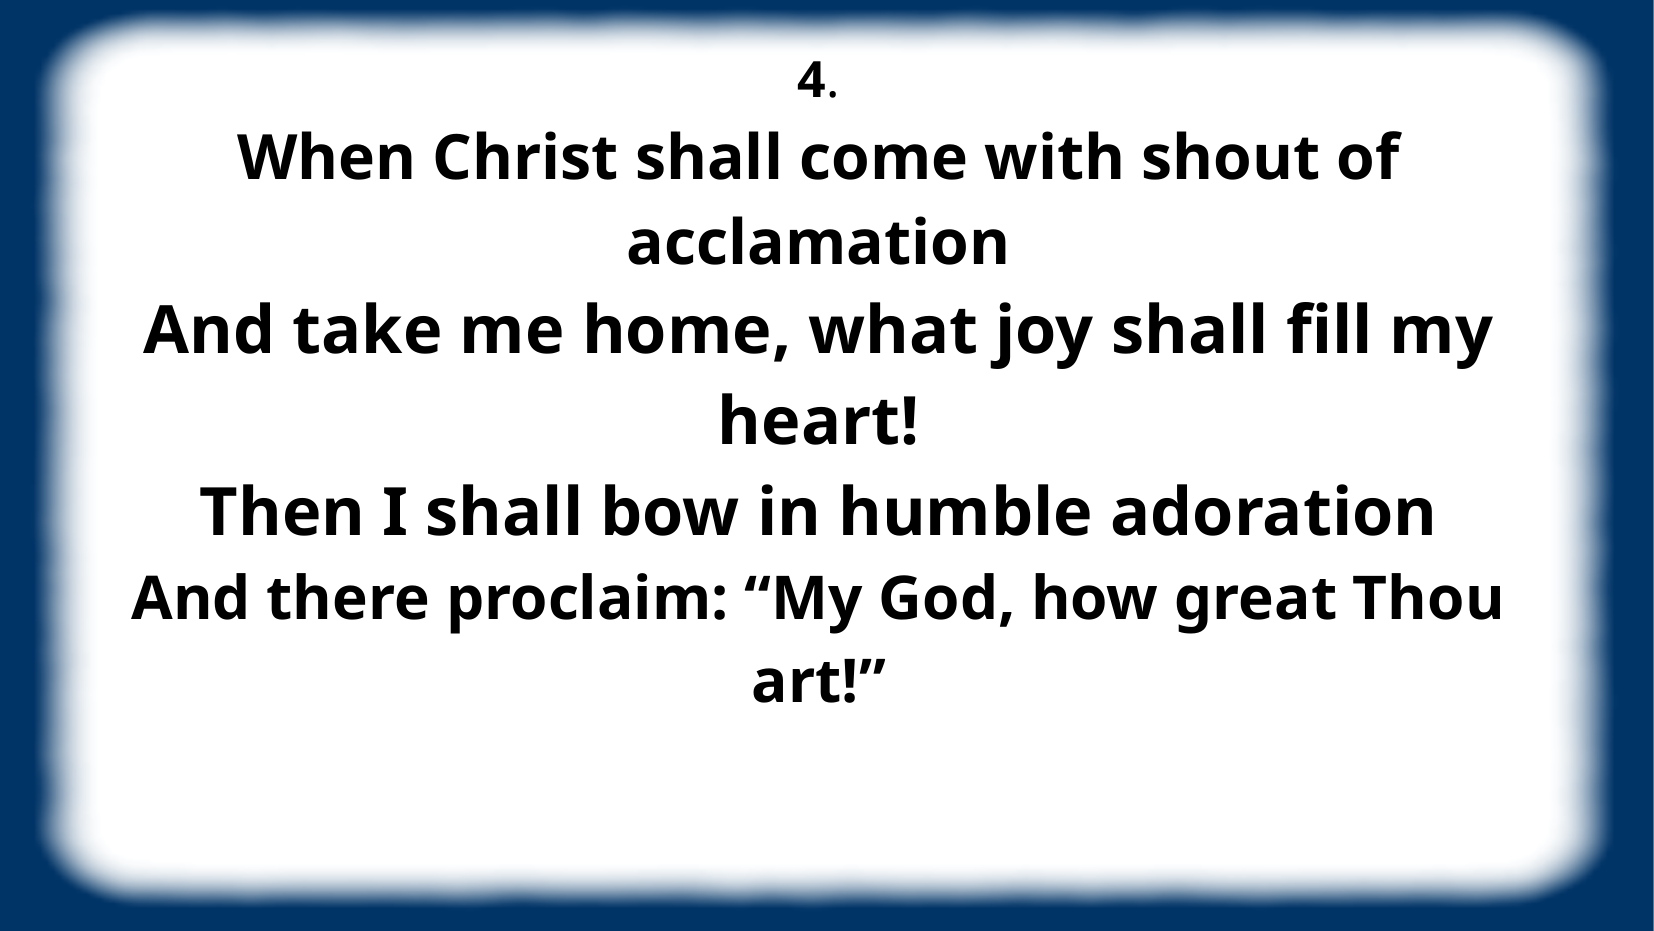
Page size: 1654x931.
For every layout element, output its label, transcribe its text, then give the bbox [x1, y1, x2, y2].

text_box 4. When Christ shall come with shout of acclamation And take me home, what joy shall fill my heart! Then I shall bow in humble adoration And there proclaim: “My God, how great Thou art!” [46, 37, 1592, 516]
picture [0, 0, 1654, 931]
